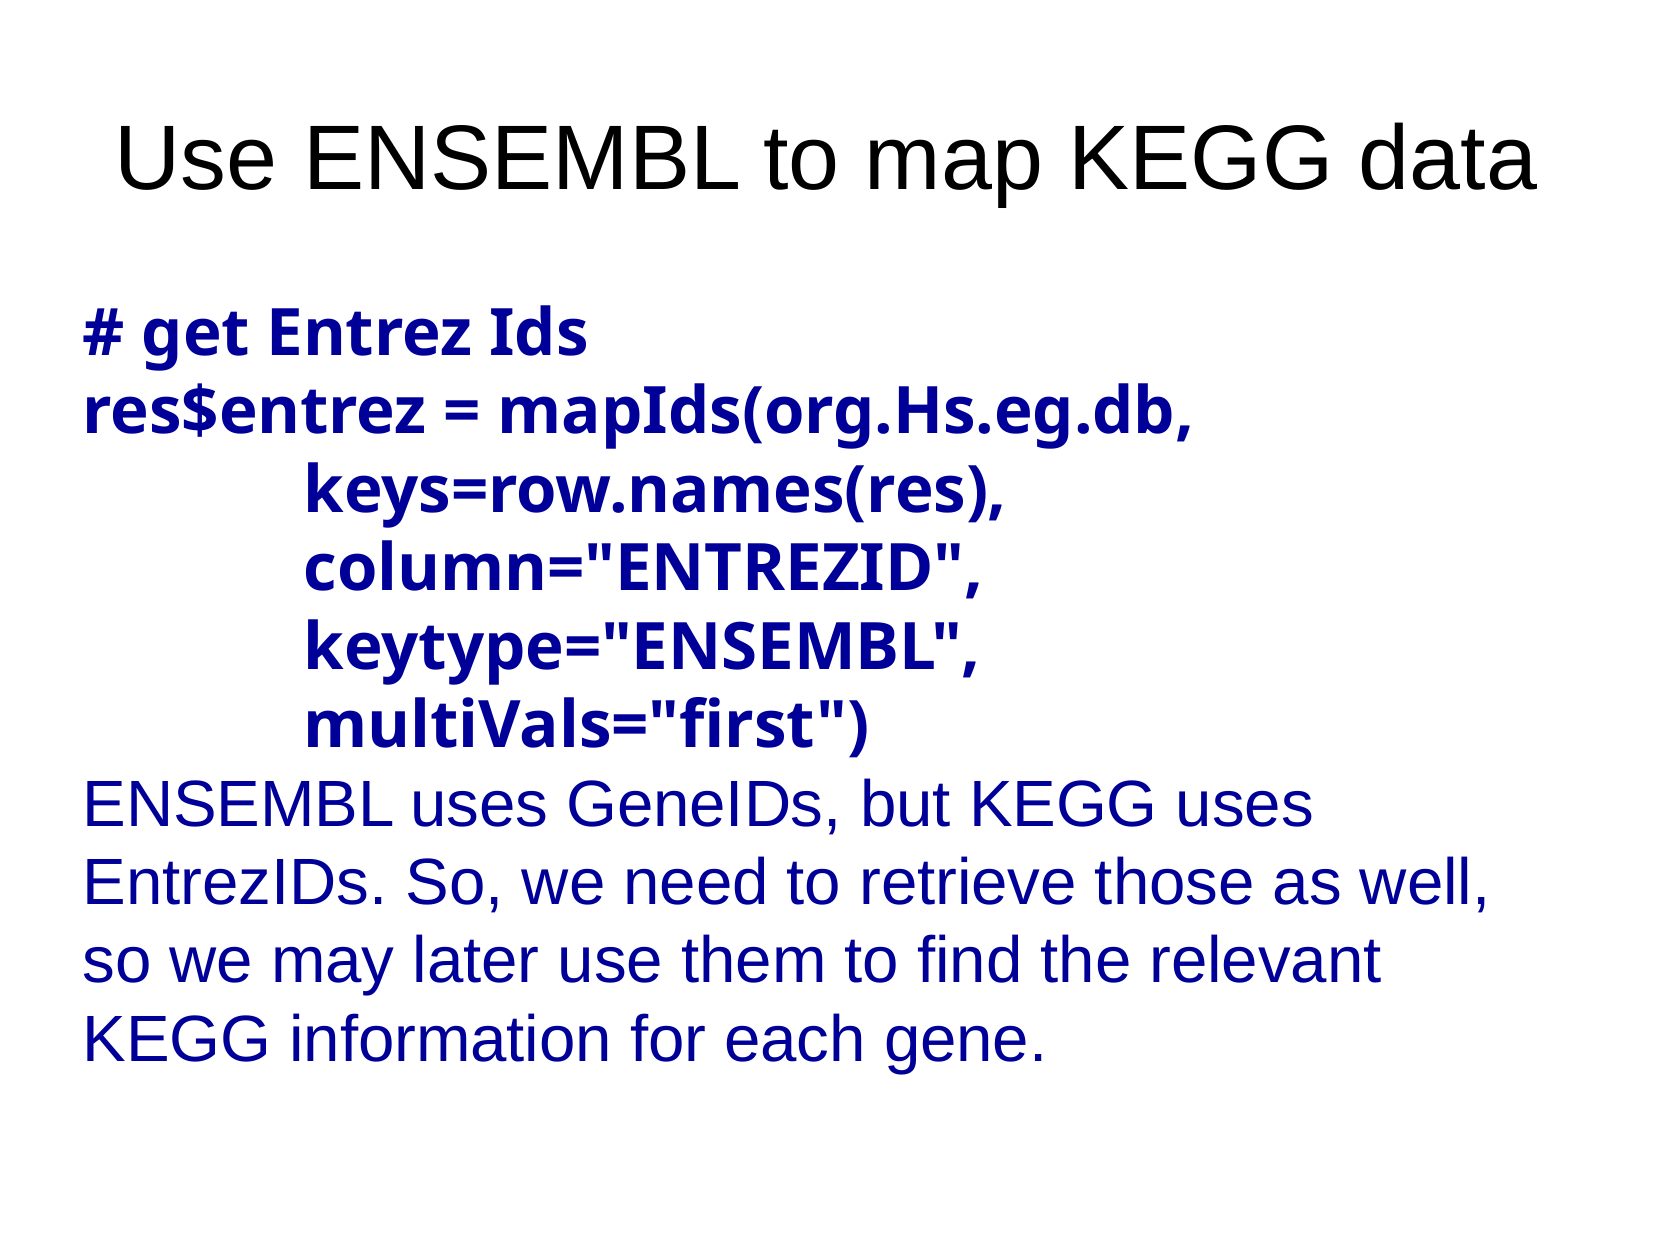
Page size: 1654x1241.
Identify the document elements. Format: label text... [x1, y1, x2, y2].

text_box # get Entrez Ids res$entrez = mapIds(org.Hs.eg.db, keys=row.names(res), column="ENTREZID", keytype="ENSEMBL", multiVals="first") ENSEMBL uses GeneIDs, but KEGG uses EntrezIDs. So, we need to retrieve those as well, so we may later use them to find the relevant KEGG information for each gene. [82, 290, 1571, 1075]
text_box Use ENSEMBL to map KEGG data [82, 49, 1571, 257]
